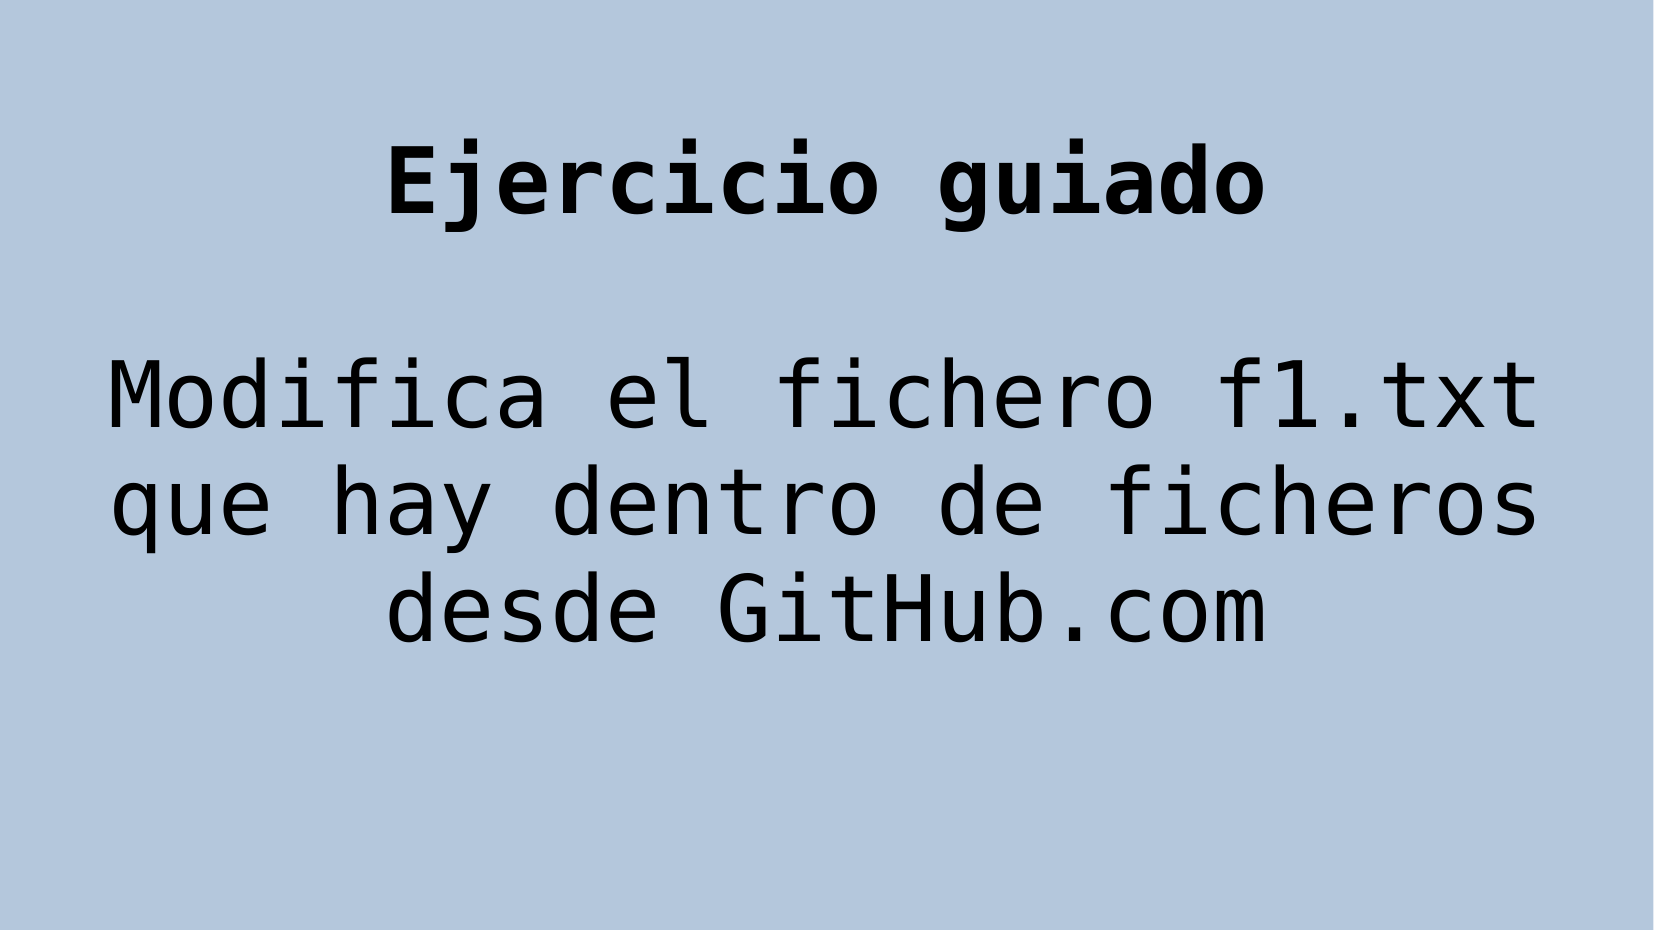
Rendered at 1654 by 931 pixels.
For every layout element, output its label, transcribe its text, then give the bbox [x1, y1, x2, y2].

title Ejercicio guiado Modifica el fichero f1.txt que hay dentro de ficheros desde GitHub.com [82, 127, 1571, 663]
